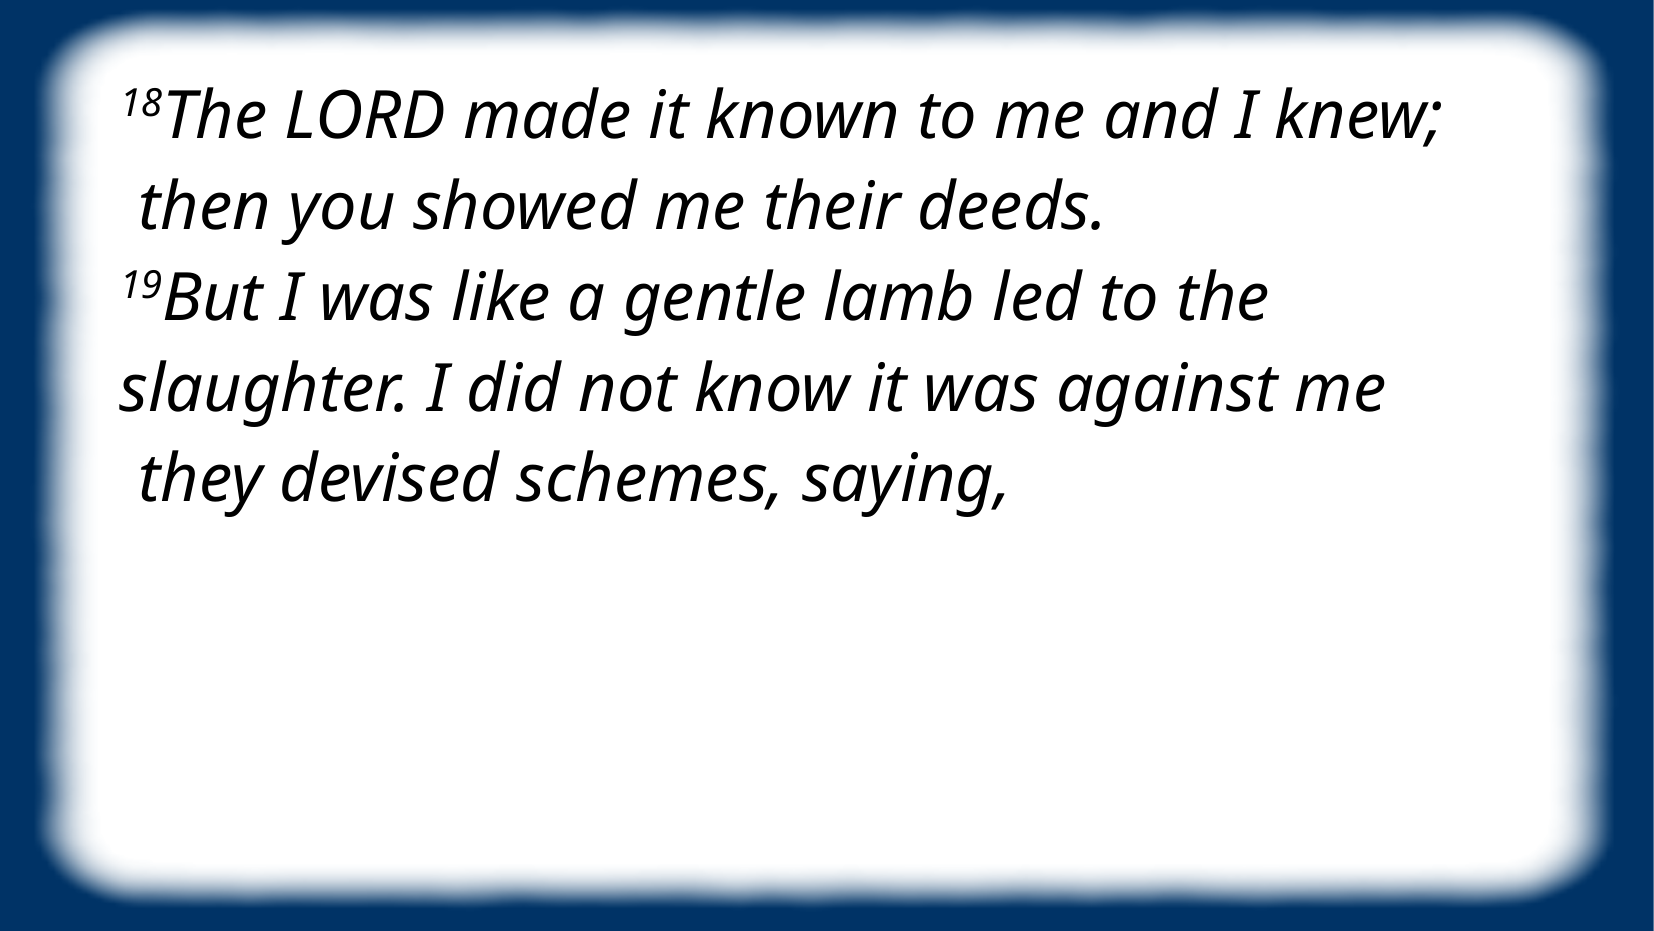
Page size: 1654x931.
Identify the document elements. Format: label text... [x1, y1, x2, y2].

picture [0, 0, 1654, 931]
text_box 18The LORD made it known to me and I knew; then you showed me their deeds. 19But I was like a gentle lamb led to the slaughter. I did not know it was against me they devised schemes, saying, [105, 60, 1561, 519]
